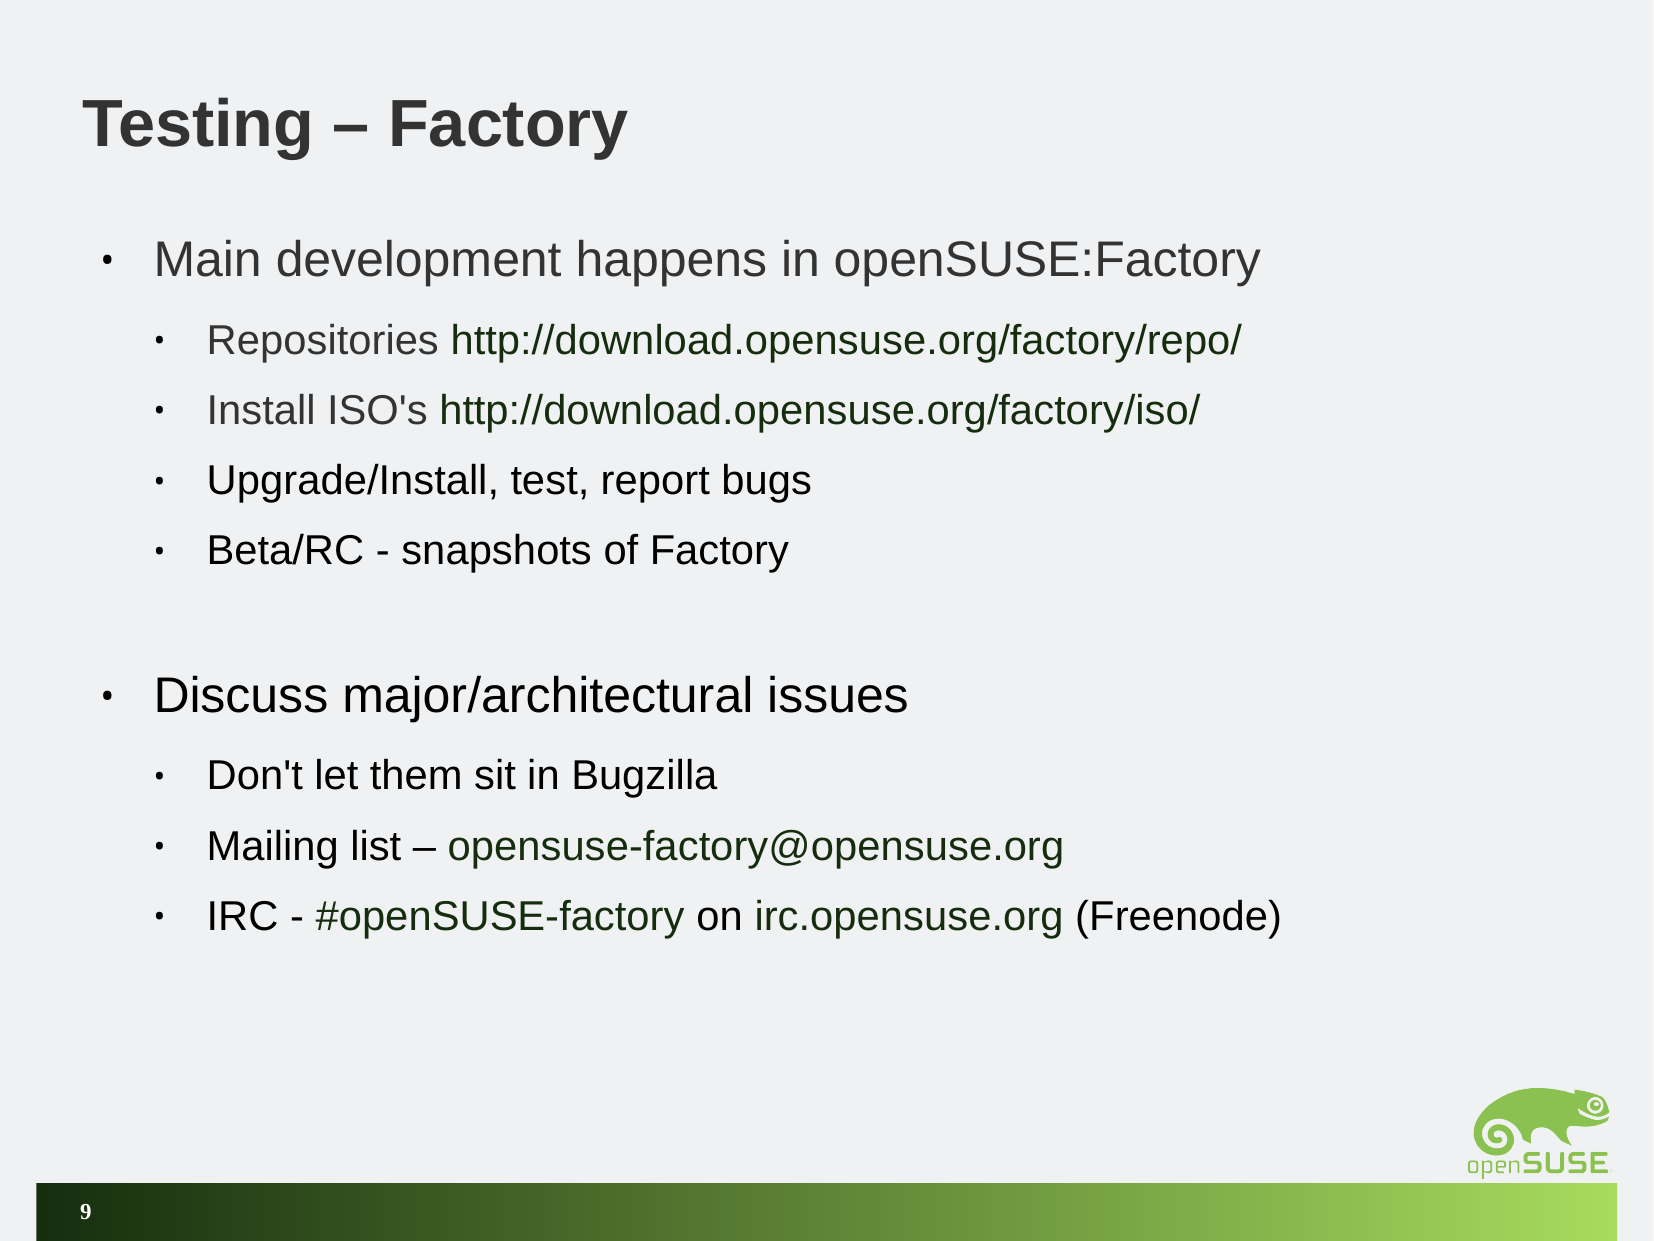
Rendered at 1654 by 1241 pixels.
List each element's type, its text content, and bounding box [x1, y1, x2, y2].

picture [0, 0, 1654, 1241]
title Testing – Factory [82, 49, 1571, 198]
list Main development happens in openSUSE:Factory Repositories http://download.opensuse.org/factory/repo/ Install ISO's http://download.opensuse.org/factory/iso/ Upgrade/Install, test, report bugs Beta/RC - snapshots of Factory Discuss major/architectural issues Don't let them sit in Bugzilla Mailing list – opensuse-factory@opensuse.org IRC - #openSUSE-factory on irc.opensuse.org (Freenode) [82, 231, 1571, 951]
